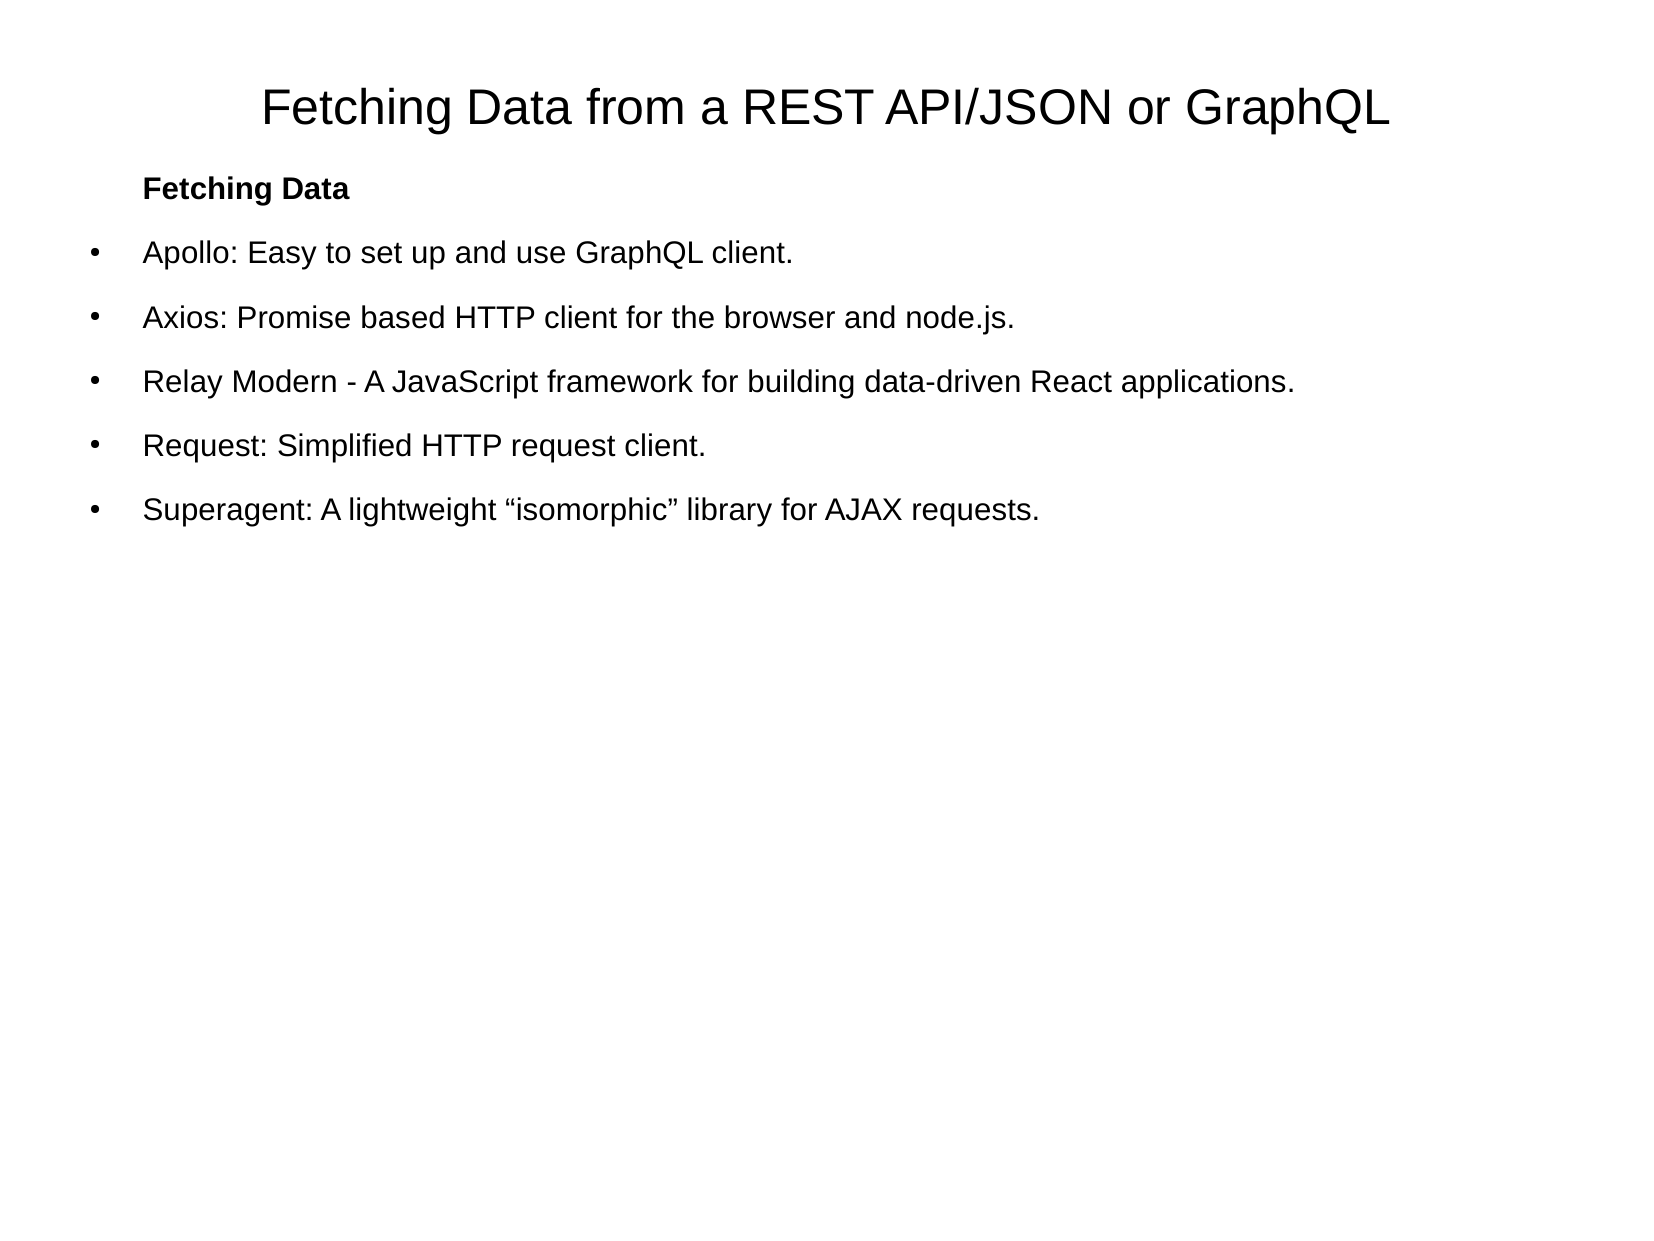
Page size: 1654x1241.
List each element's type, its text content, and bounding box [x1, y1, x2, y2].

title Fetching Data from a REST API/JSON or GraphQL [82, 49, 1571, 166]
list Fetching Data Apollo: Easy to set up and use GraphQL client. Axios: Promise based HTTP client for the browser and node.js. Relay Modern - A JavaScript framework for building data-driven React applications. Request: Simplified HTTP request client. Superagent: A lightweight “isomorphic” library for AJAX requests. [71, 171, 1561, 1239]
